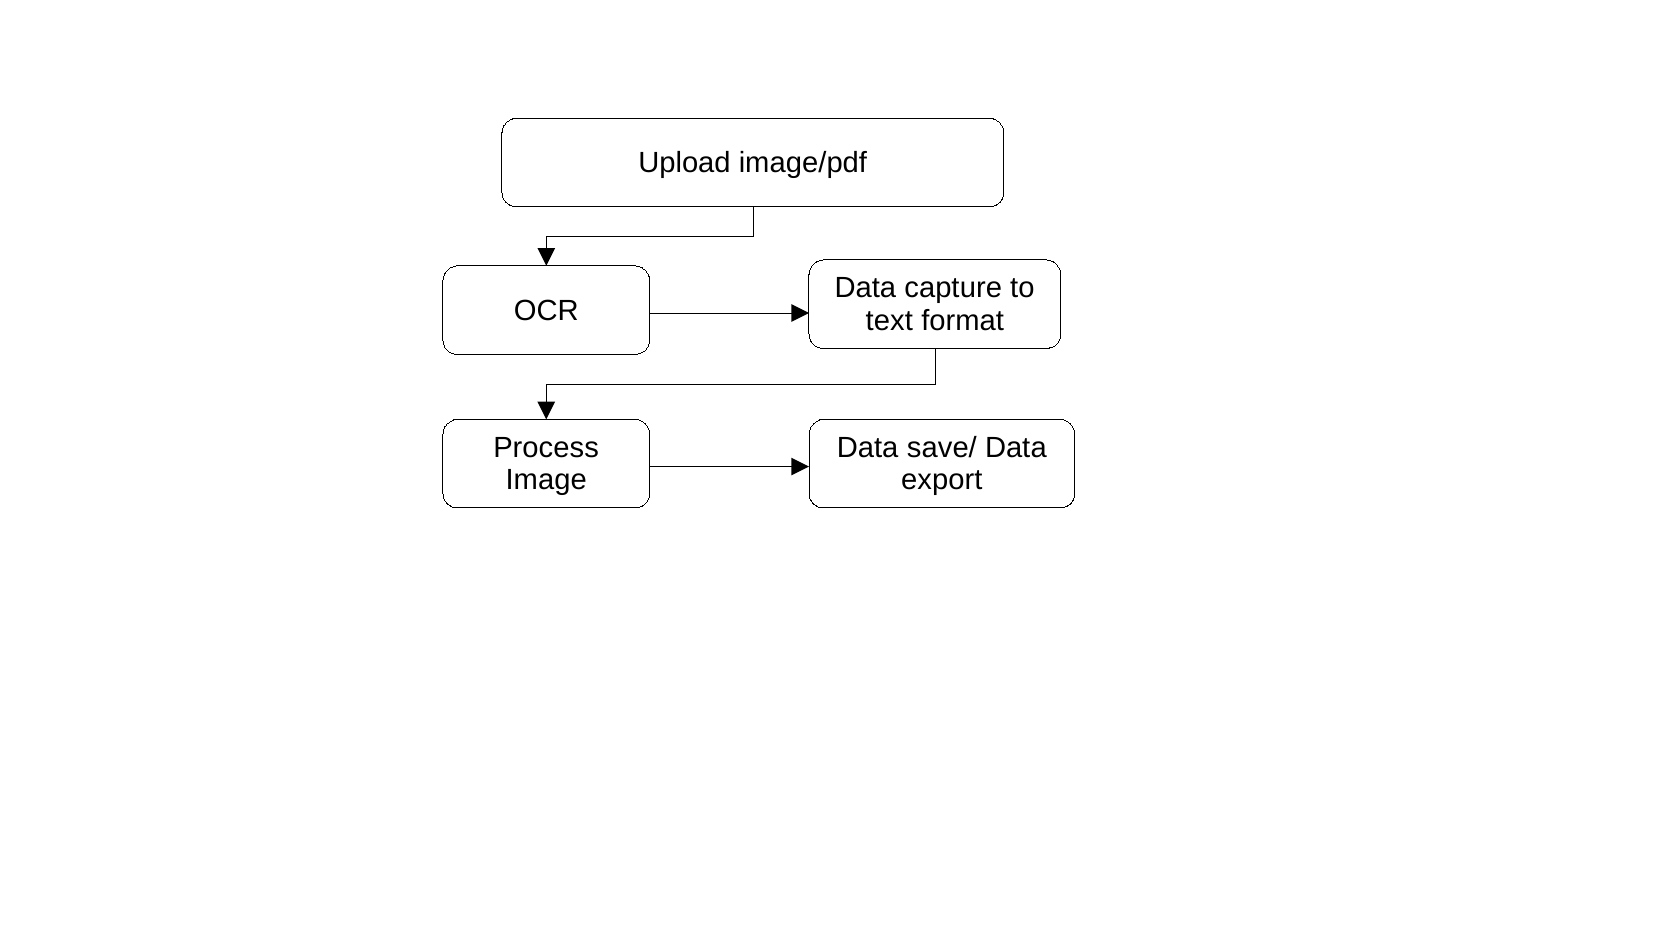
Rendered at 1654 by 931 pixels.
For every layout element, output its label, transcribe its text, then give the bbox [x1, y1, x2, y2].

text_box Data capture to text format [808, 259, 1061, 349]
text_box Upload image/pdf [501, 118, 1004, 207]
text_box Data save/ Data export [809, 419, 1075, 508]
text_box Process Image [442, 419, 650, 508]
text_box OCR [442, 265, 650, 355]
